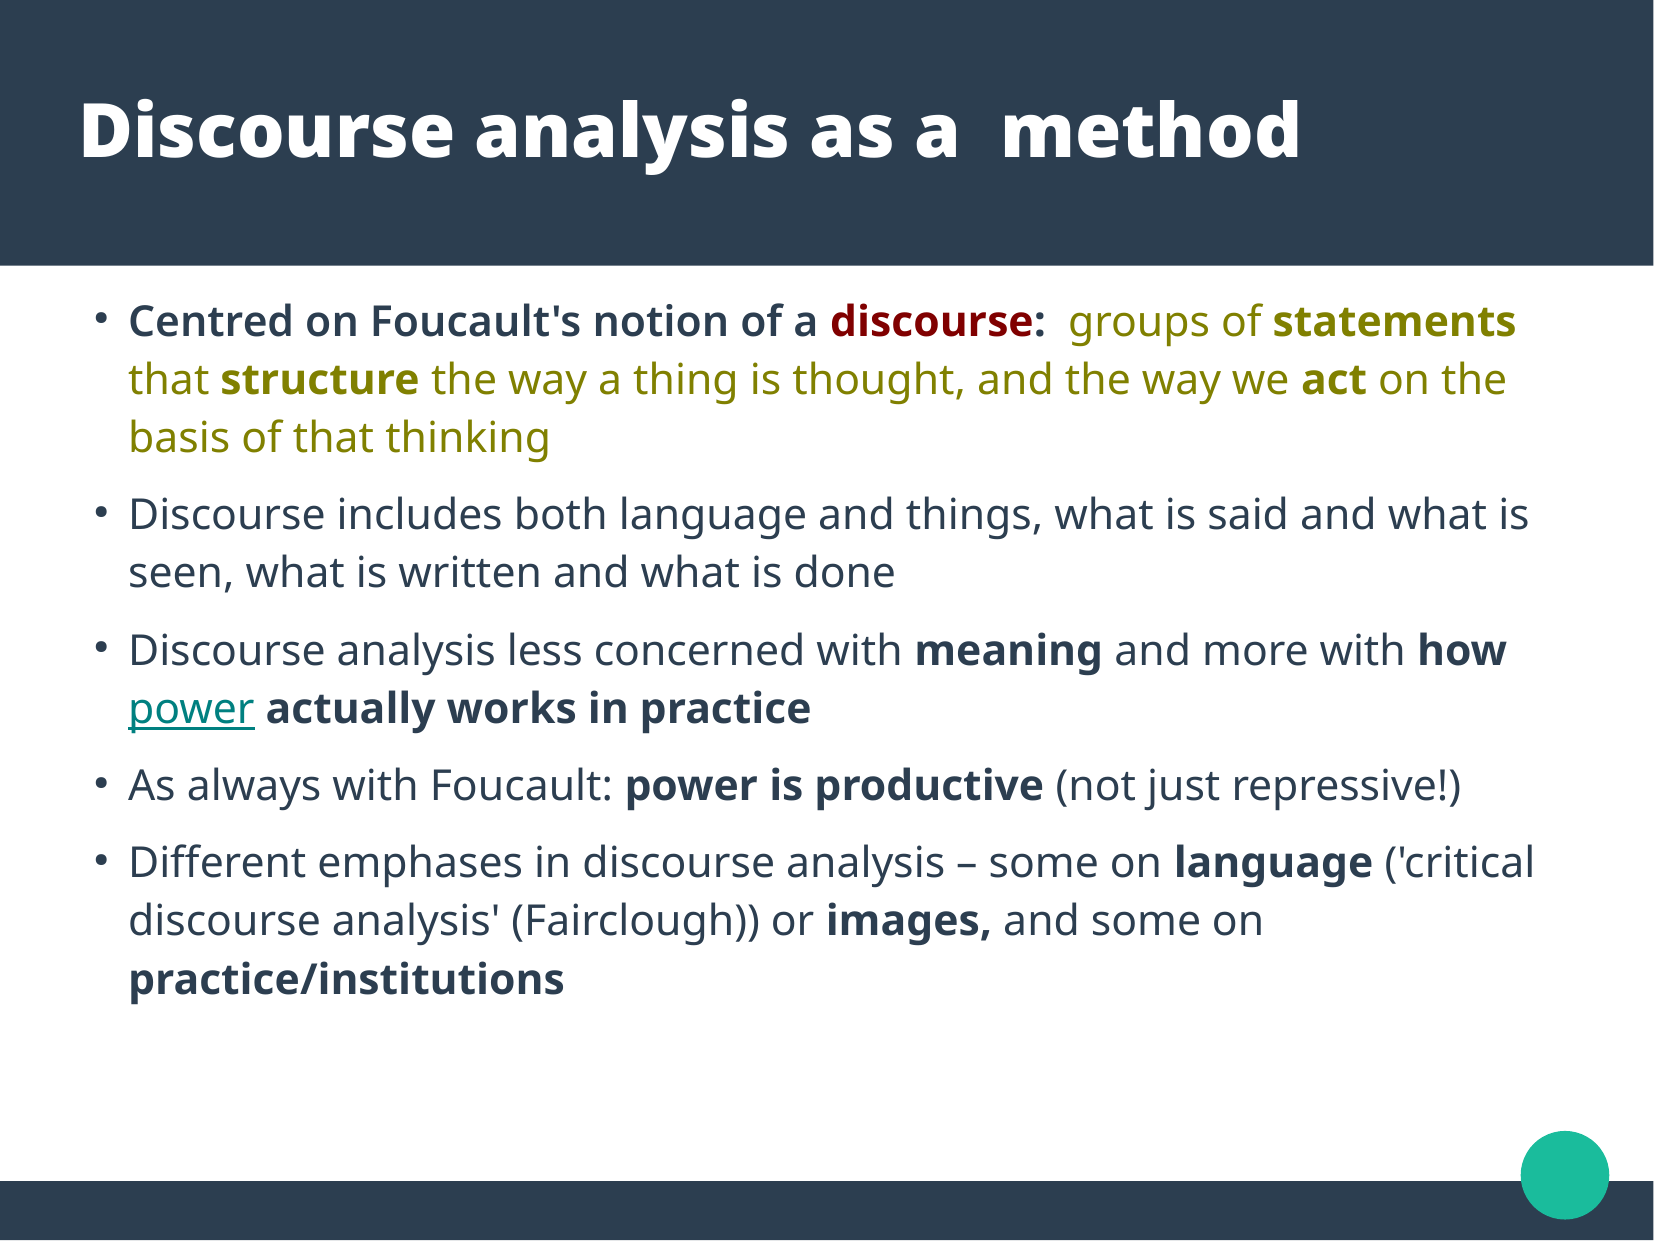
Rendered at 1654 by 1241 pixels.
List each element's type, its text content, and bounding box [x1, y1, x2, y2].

list Centred on Foucault's notion of a discourse: groups of statements that structure the way a thing is thought, and the way we act on the basis of that thinking Discourse includes both language and things, what is said and what is seen, what is written and what is done Discourse analysis less concerned with meaning and more with how power actually works in practice As always with Foucault: power is productive (not just repressive!) Different emphases in discourse analysis – some on language ('critical discourse analysis' (Fairclough)) or images, and some on practice/institutions [82, 290, 1571, 1010]
title Discourse analysis as a method [59, 49, 1595, 207]
